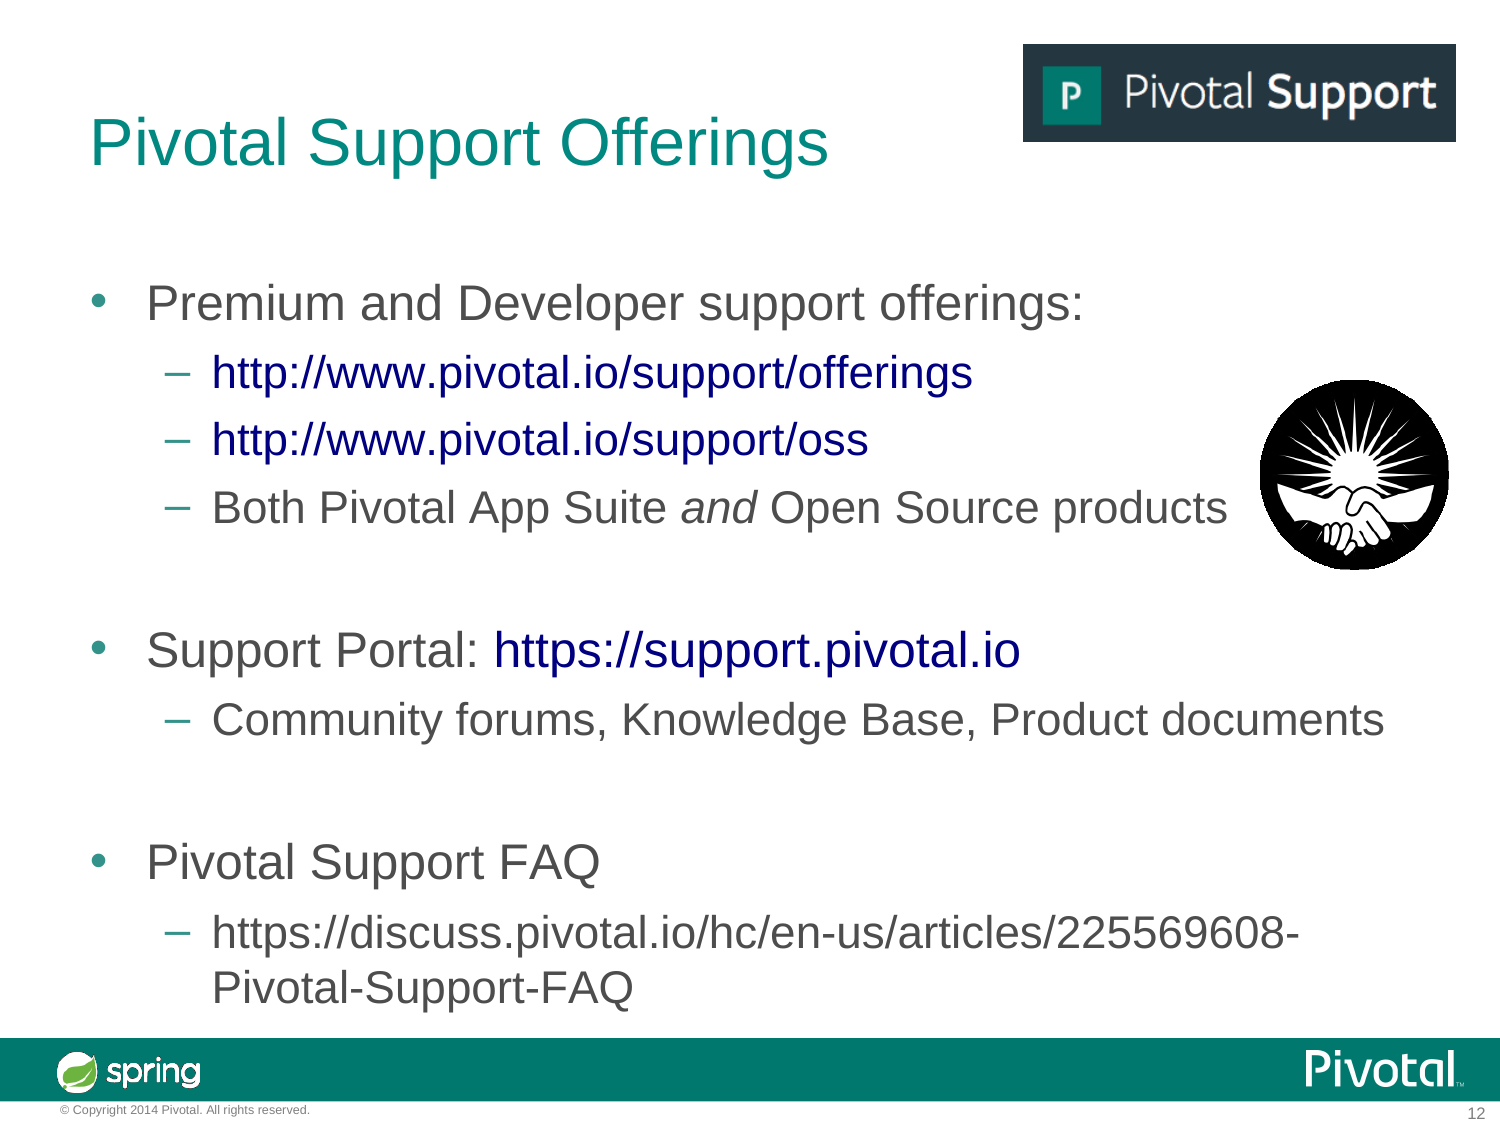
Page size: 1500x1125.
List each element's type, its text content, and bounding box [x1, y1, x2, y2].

list Premium and Developer support offerings: http://www.pivotal.io/support/offerings http://www.pivotal.io/support/oss Both Pivotal App Suite and Open Source products Support Portal: https://support.pivotal.io Community forums, Knowledge Base, Product documents Pivotal Support FAQ https://discuss.pivotal.io/hc/en-us/articles/225569608-Pivotal-Support-FAQ [75, 262, 1426, 1020]
picture [1260, 380, 1449, 571]
picture [1306, 1050, 1464, 1087]
picture [1023, 44, 1456, 142]
picture [32, 1041, 210, 1103]
title Pivotal Support Offerings [75, 45, 1426, 233]
